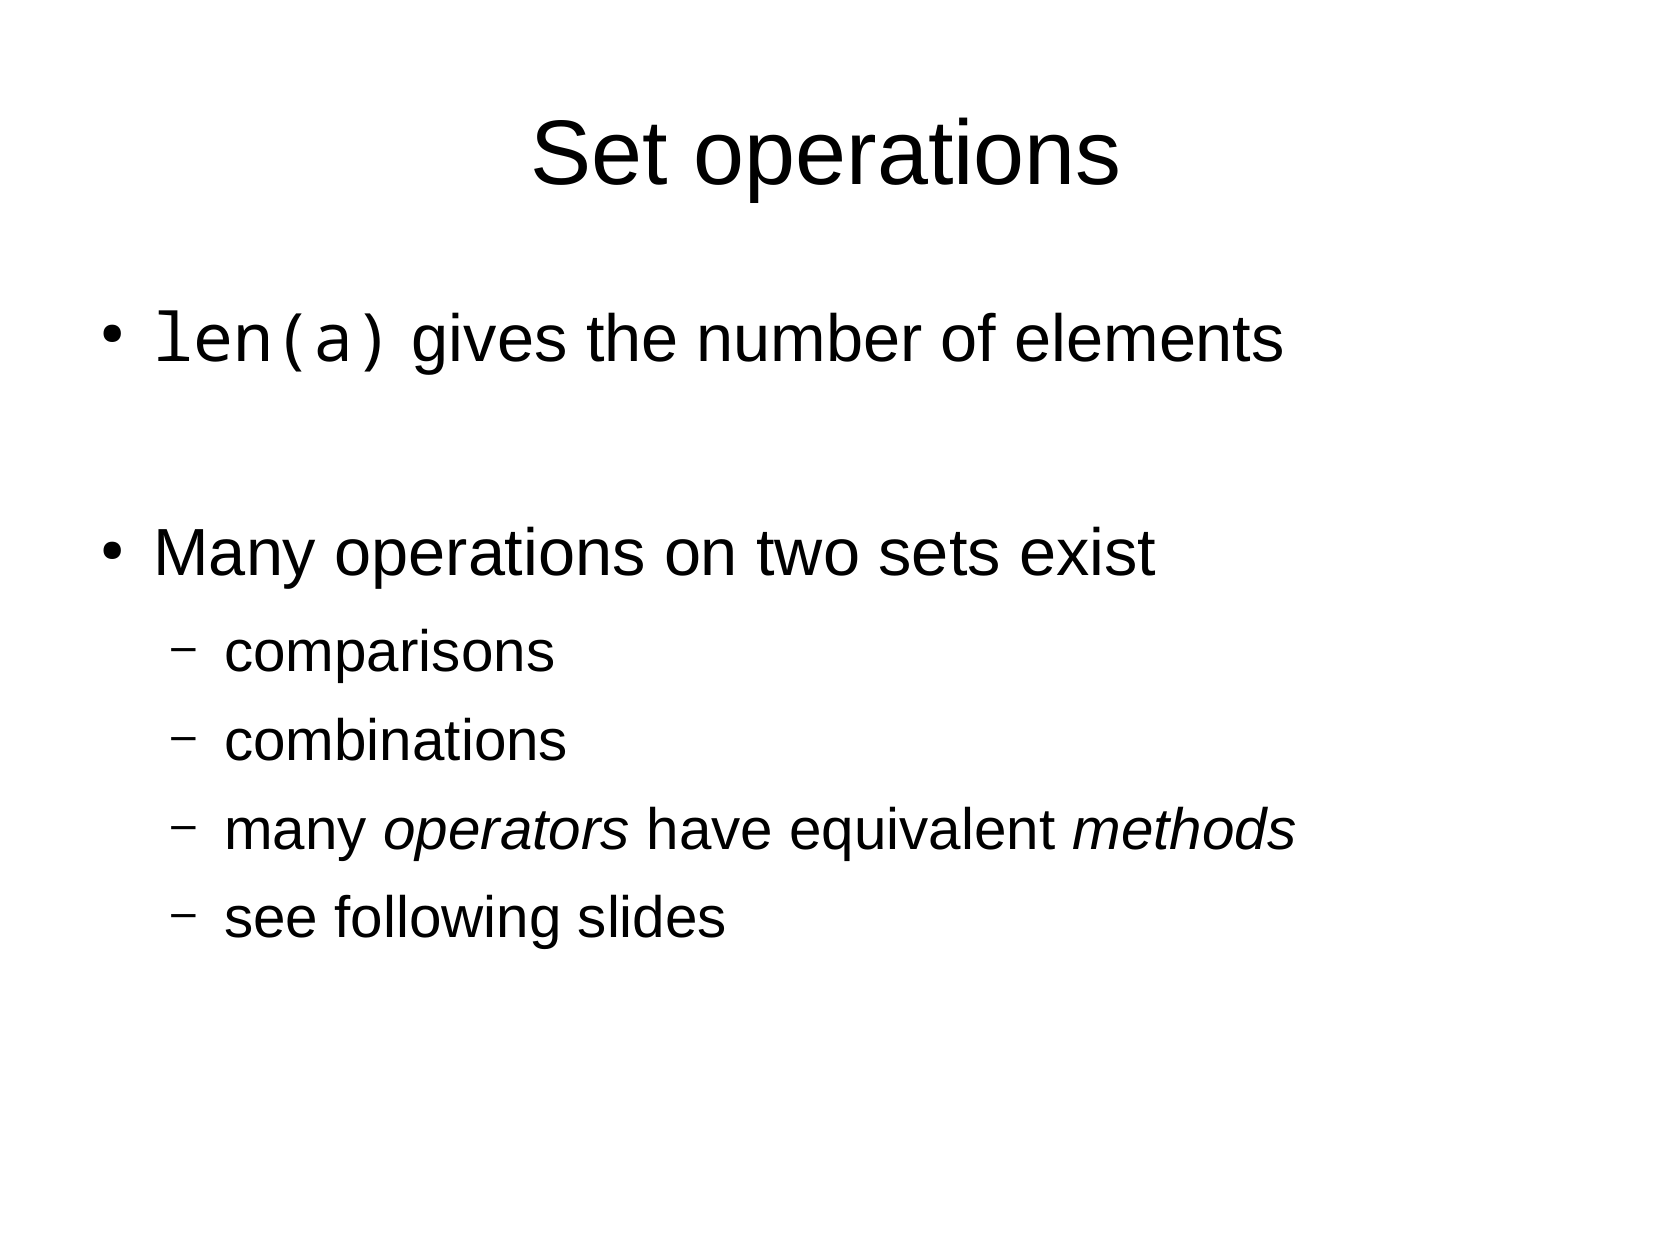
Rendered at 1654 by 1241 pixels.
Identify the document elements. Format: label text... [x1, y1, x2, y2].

title Set operations [82, 49, 1571, 257]
list len(a) gives the number of elements Many operations on two sets exist comparisons combinations many operators have equivalent methods see following slides [82, 290, 1571, 1010]
